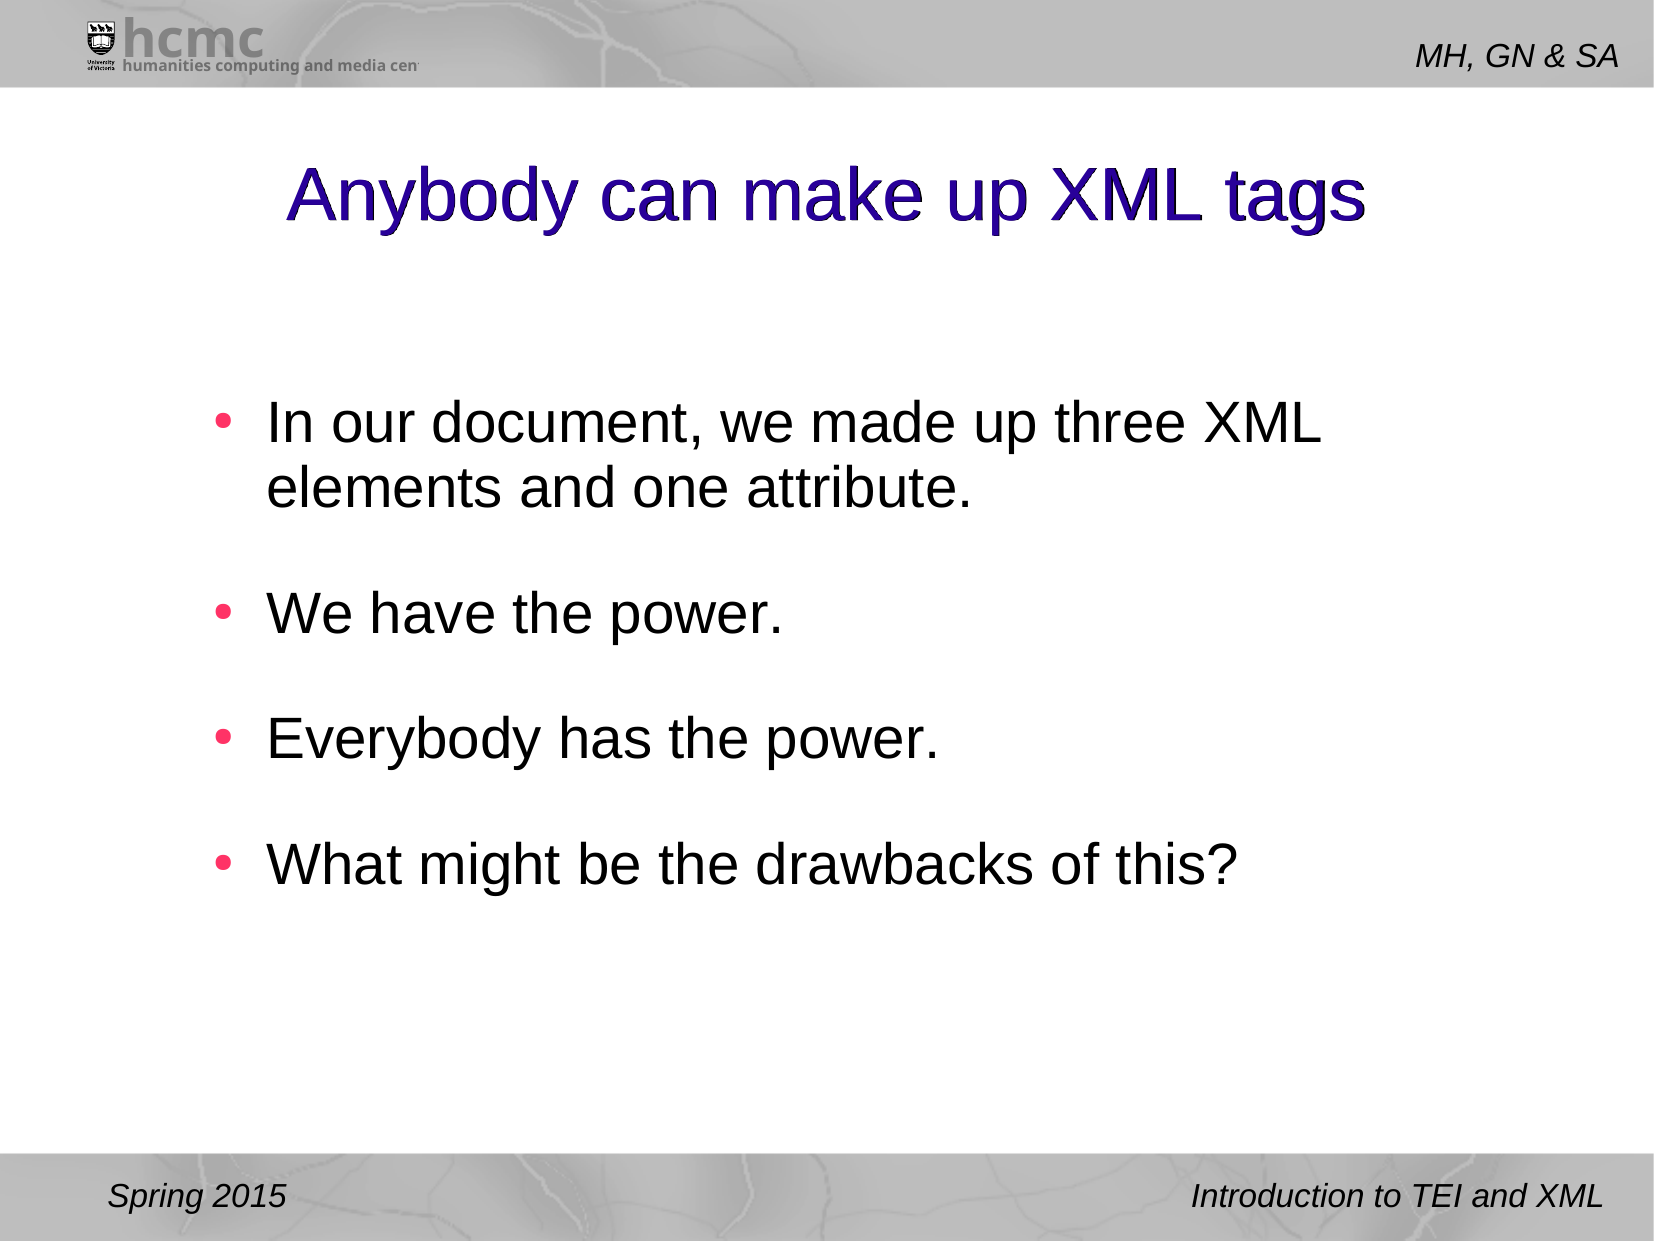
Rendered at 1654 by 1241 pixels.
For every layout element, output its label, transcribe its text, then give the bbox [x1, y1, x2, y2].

picture [0, 0, 1654, 1241]
list In our document, we made up three XML elements and one attribute. We have the power. Everybody has the power. What might be the drawbacks of this? [147, 390, 1506, 1045]
title Anybody can make up XML tags [118, 90, 1536, 298]
